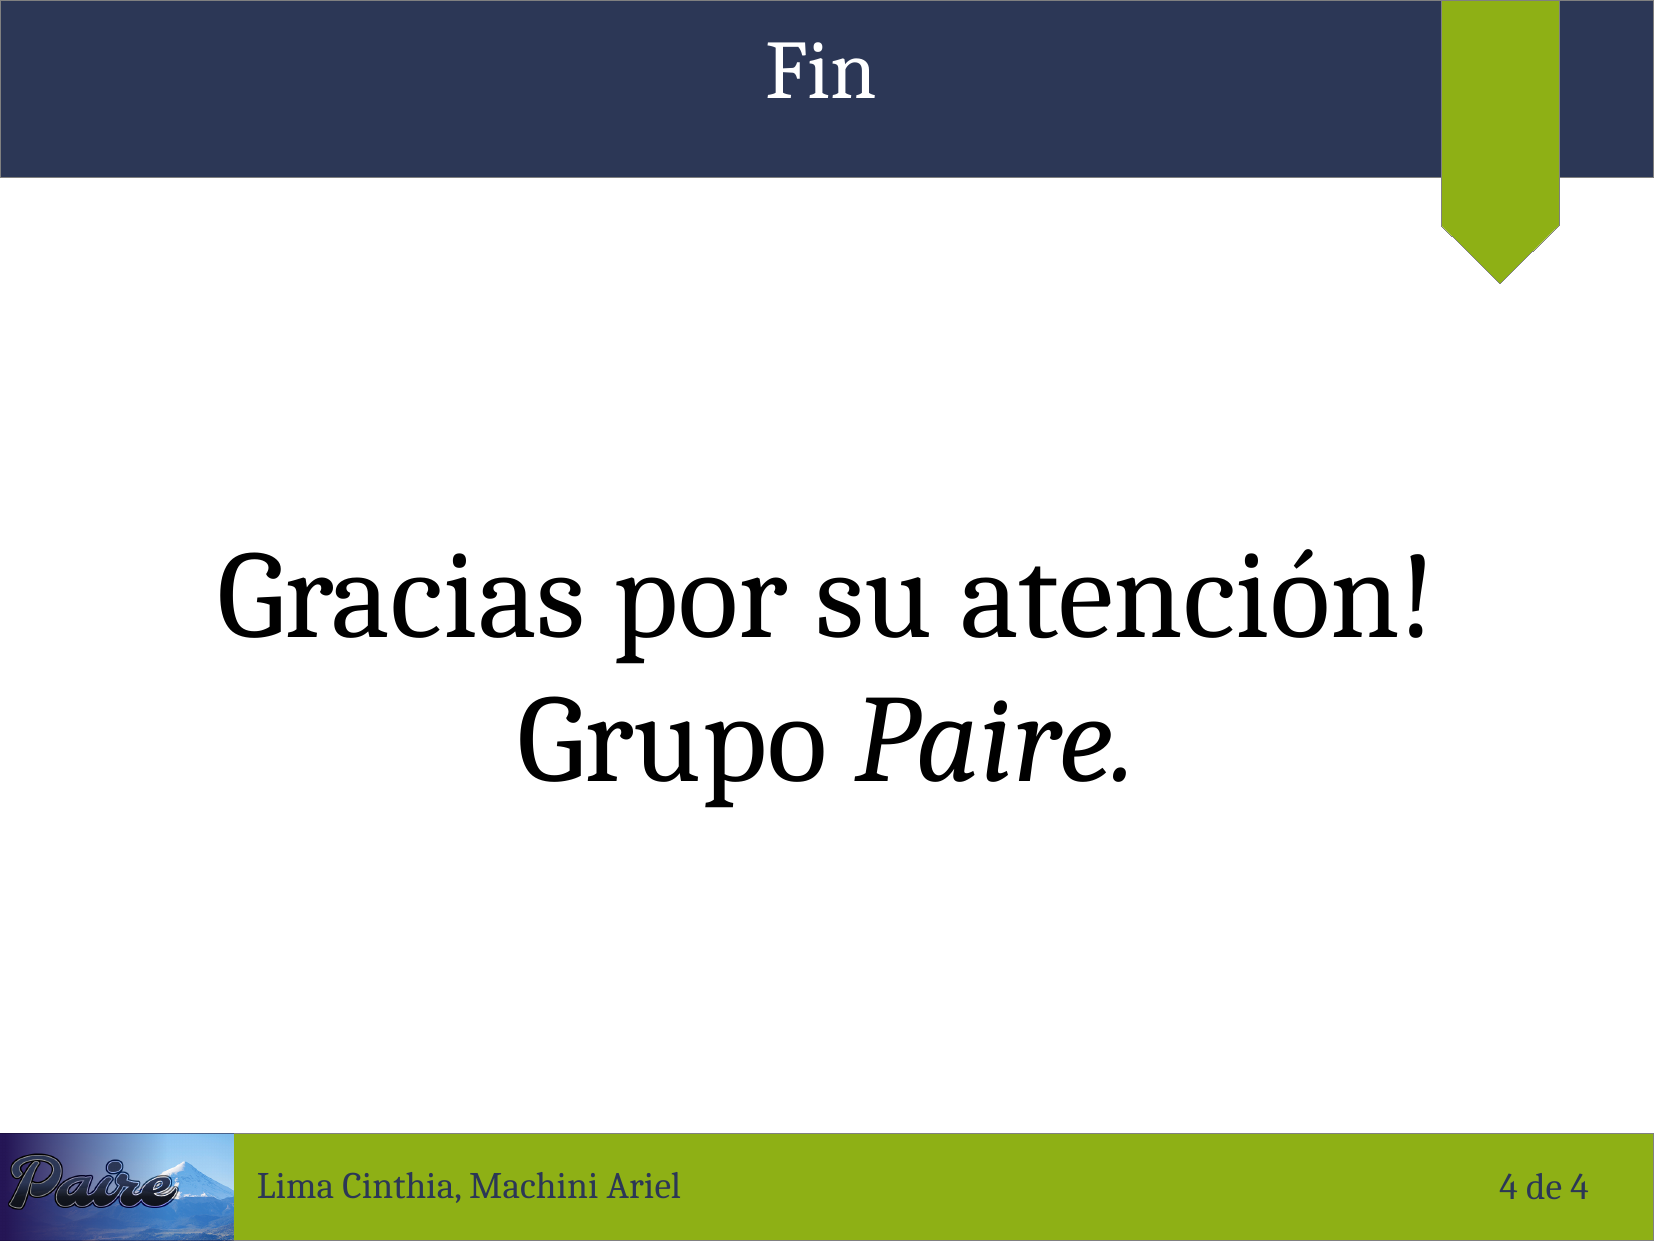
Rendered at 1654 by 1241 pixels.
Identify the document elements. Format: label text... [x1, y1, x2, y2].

text_box [234, 1133, 1654, 1241]
text_box Fin [342, 15, 1300, 130]
text_box [0, 0, 1654, 284]
text_box Gracias por su atención! Grupo Paire. [17, 517, 1636, 870]
text_box Lima Cinthia, Machini Ariel [242, 1157, 715, 1217]
picture [0, 1133, 234, 1241]
text_box <number> de 4 [1476, 1158, 1654, 1241]
